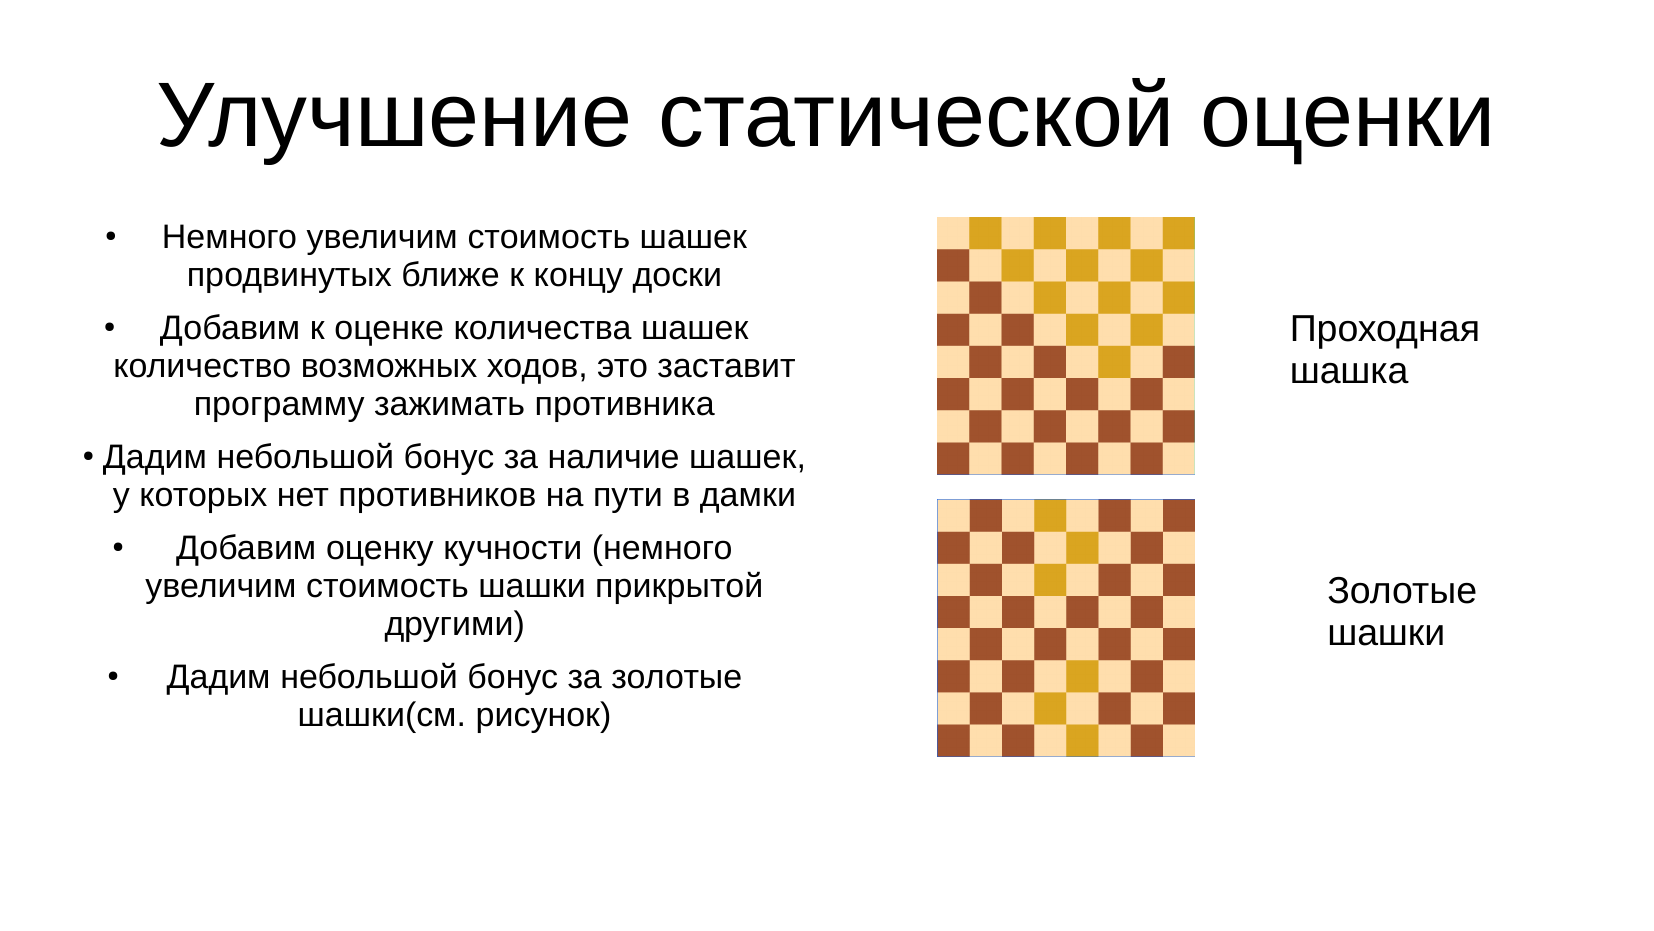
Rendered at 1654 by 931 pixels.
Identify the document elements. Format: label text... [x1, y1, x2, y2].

title Улучшение статической оценки [82, 37, 1571, 193]
text_box Золотые шашки [1312, 562, 1501, 662]
text_box Проходная шашка [1275, 300, 1532, 399]
list Немного увеличим стоимость шашек продвинутых ближе к концу доски Добавим к оценке количества шашек количество возможных ходов, это заставит программу зажимать противника Дадим небольшой бонус за наличие шашек, у которых нет противников на пути в дамки Добавим оценку кучности (немного увеличим стоимость шашки прикрытой другими) Дадим небольшой бонус за золотые шашки(см. рисунок) [82, 217, 809, 758]
picture [937, 217, 1195, 475]
picture [937, 499, 1195, 757]
